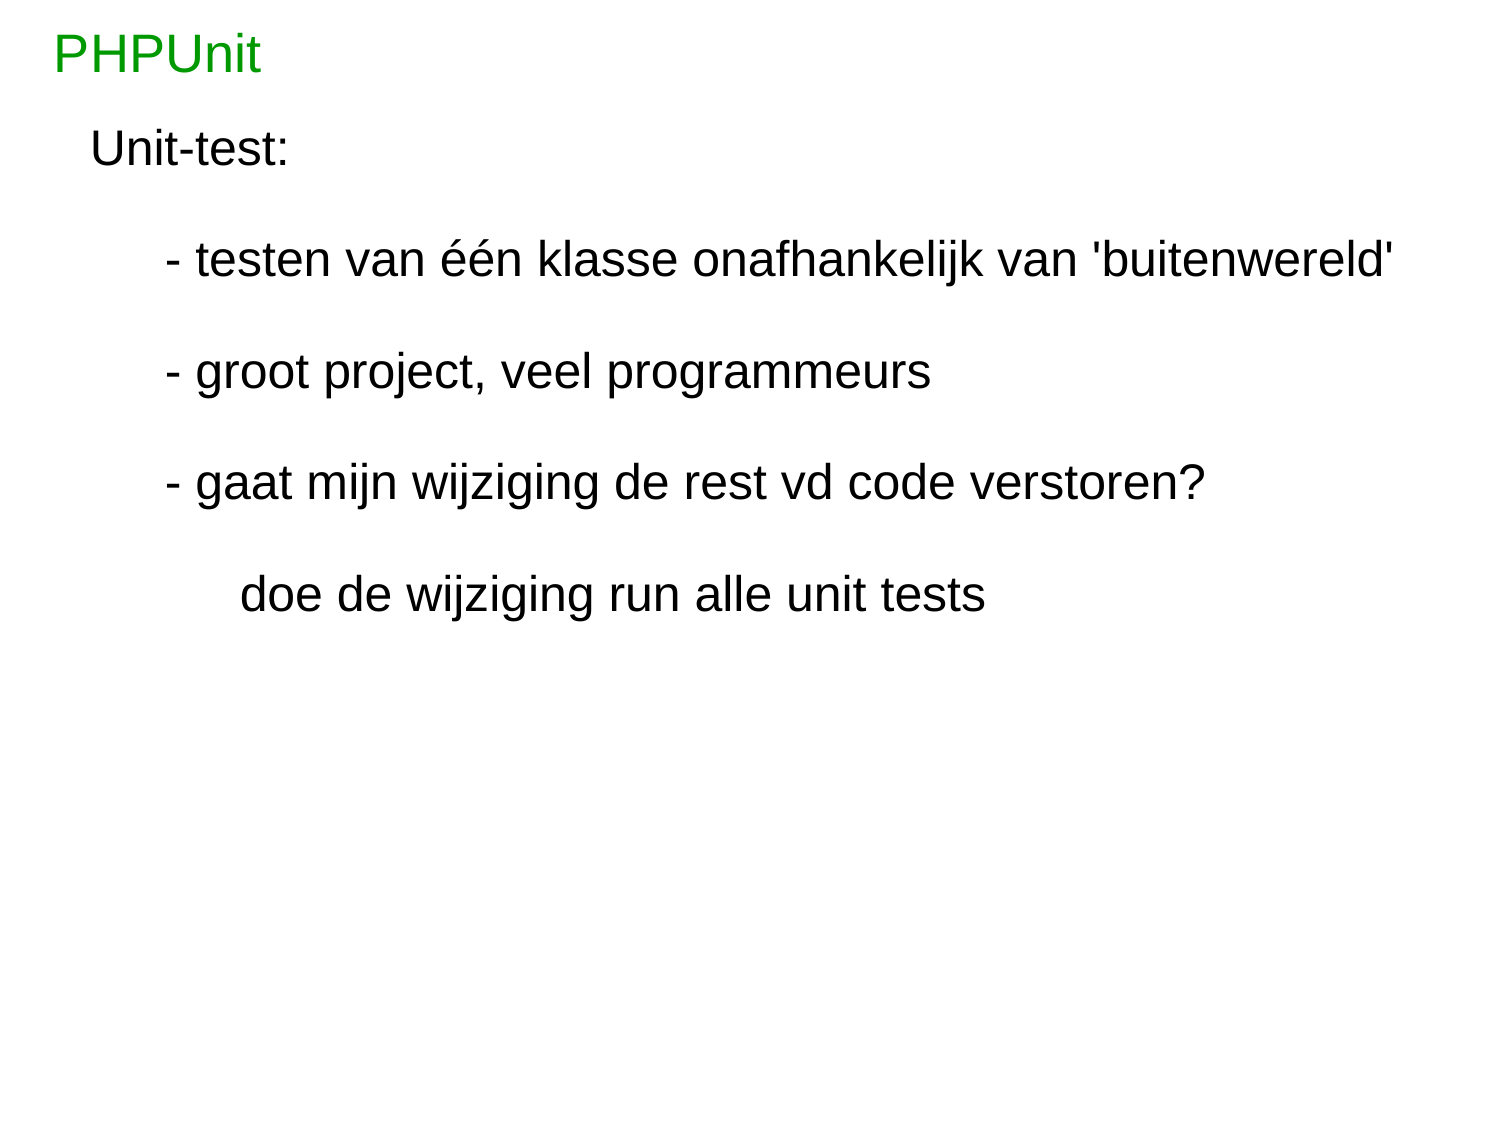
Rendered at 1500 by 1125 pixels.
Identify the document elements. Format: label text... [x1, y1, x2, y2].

text_box Unit-test: - testen van één klasse onafhankelijk van 'buitenwereld' - groot project, veel programmeurs - gaat mijn wijziging de rest vd code verstoren? doe de wijziging run alle unit tests [75, 112, 1426, 741]
text_box PHPUnit [39, 15, 1351, 92]
